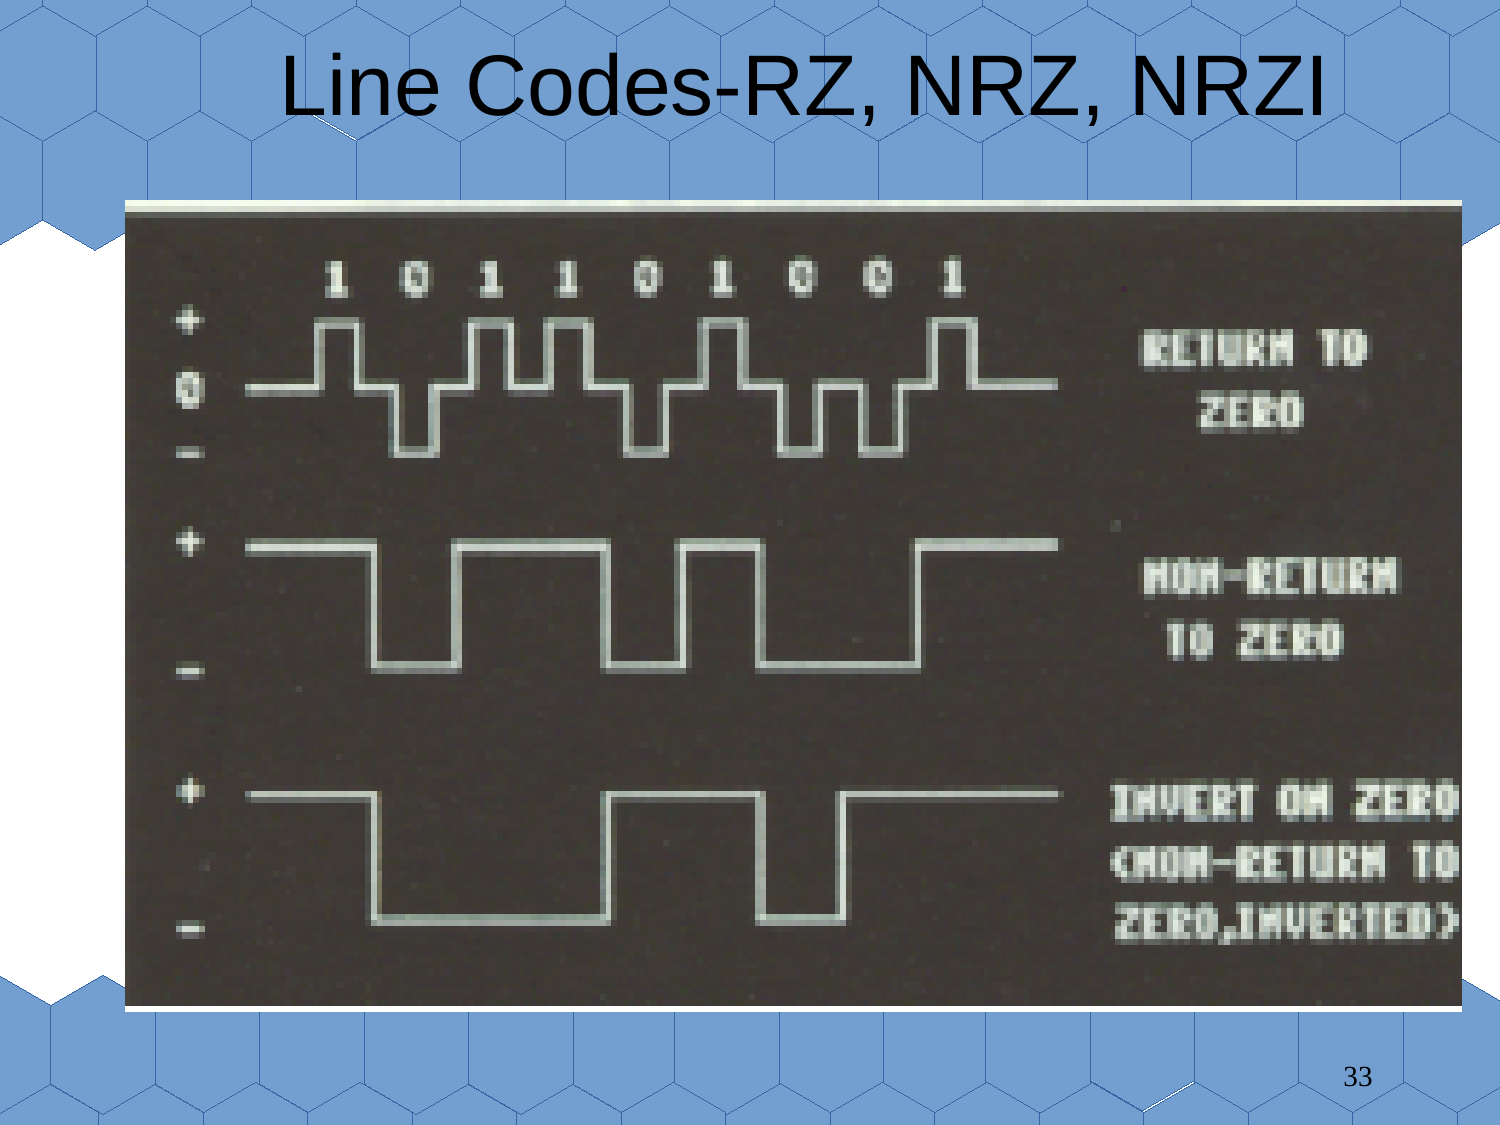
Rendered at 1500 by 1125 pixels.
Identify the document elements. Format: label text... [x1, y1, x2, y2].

text_box <number> [1074, 1050, 1388, 1125]
picture [125, 200, 1463, 1013]
title Line Codes-RZ, NRZ, NRZI [112, 0, 1463, 175]
